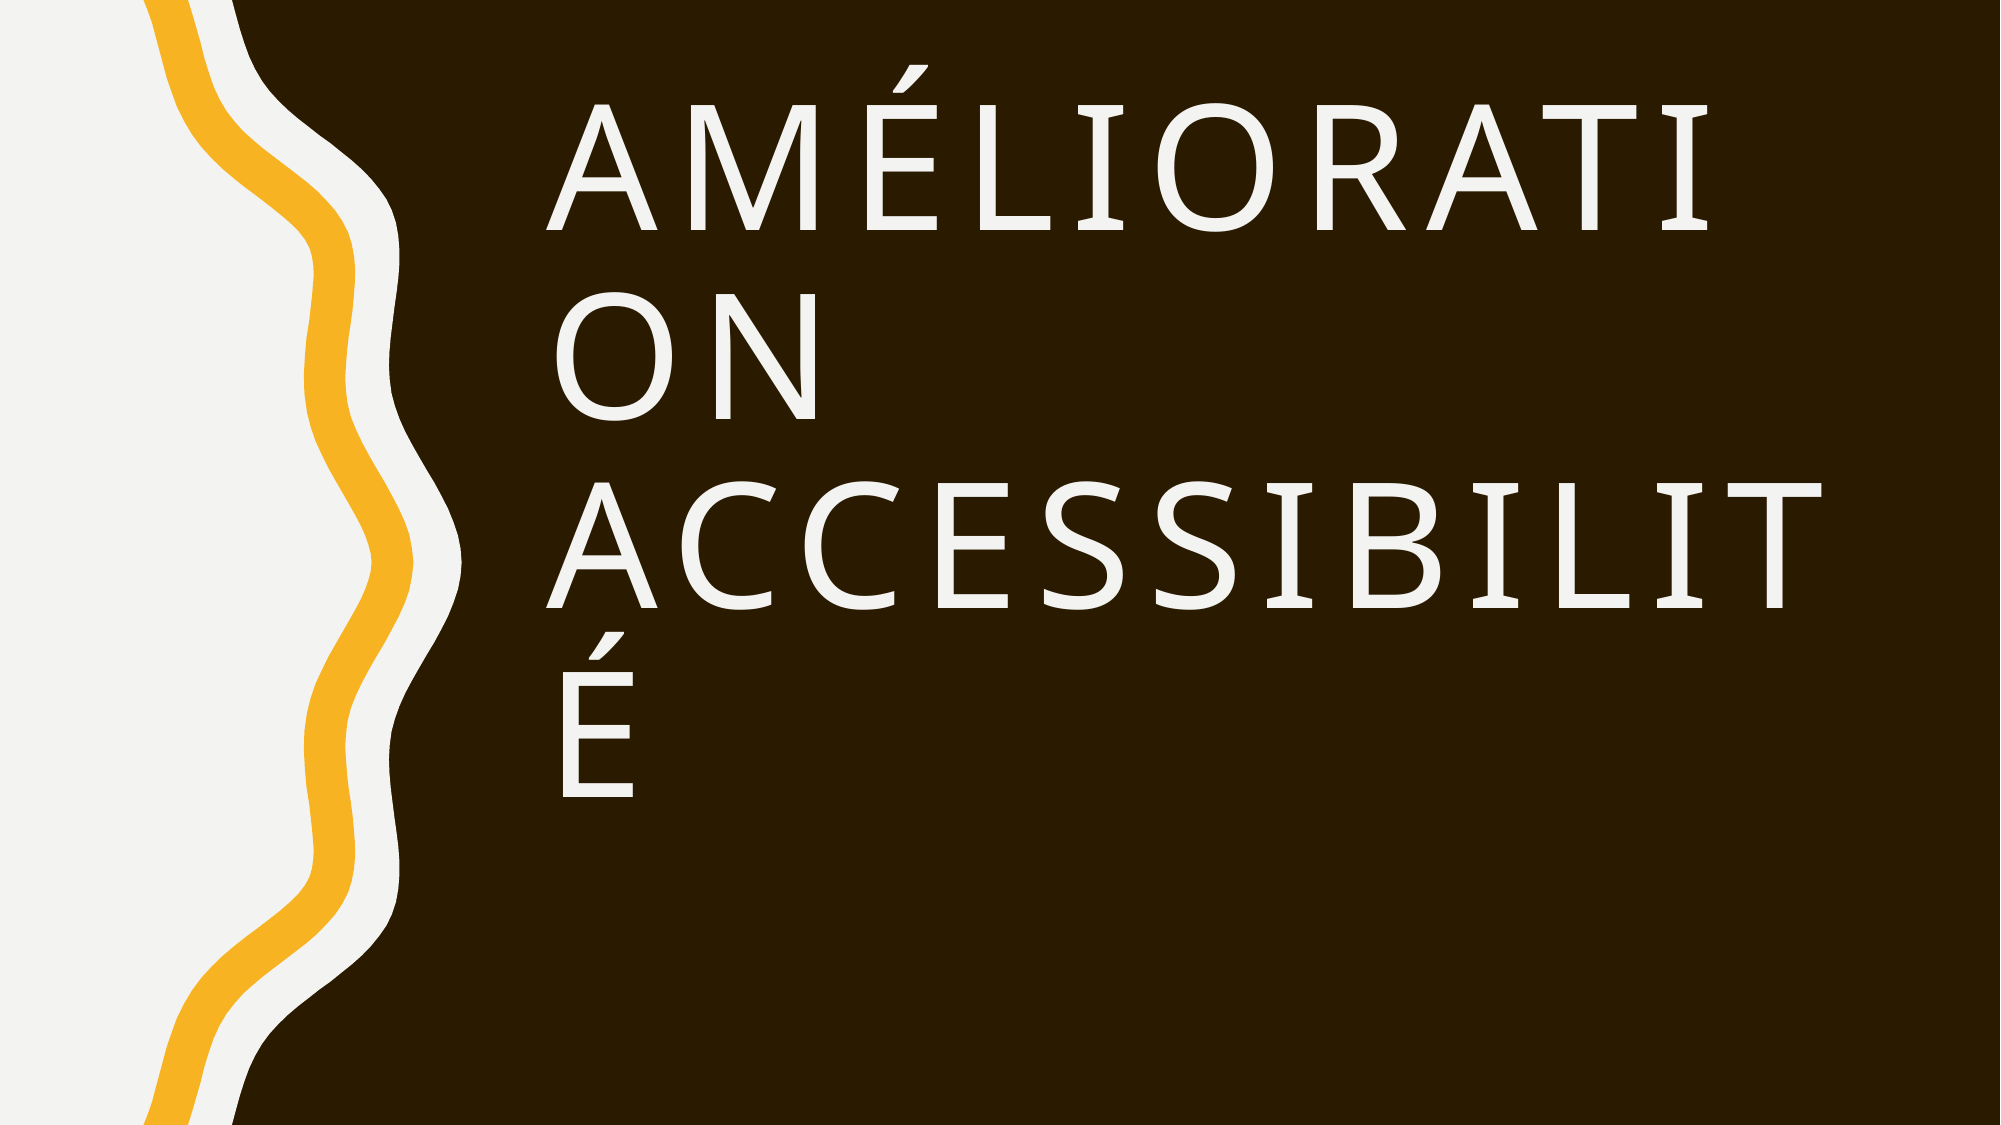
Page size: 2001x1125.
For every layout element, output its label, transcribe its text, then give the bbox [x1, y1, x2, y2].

title Amélioration accessibilité [531, 176, 1875, 843]
